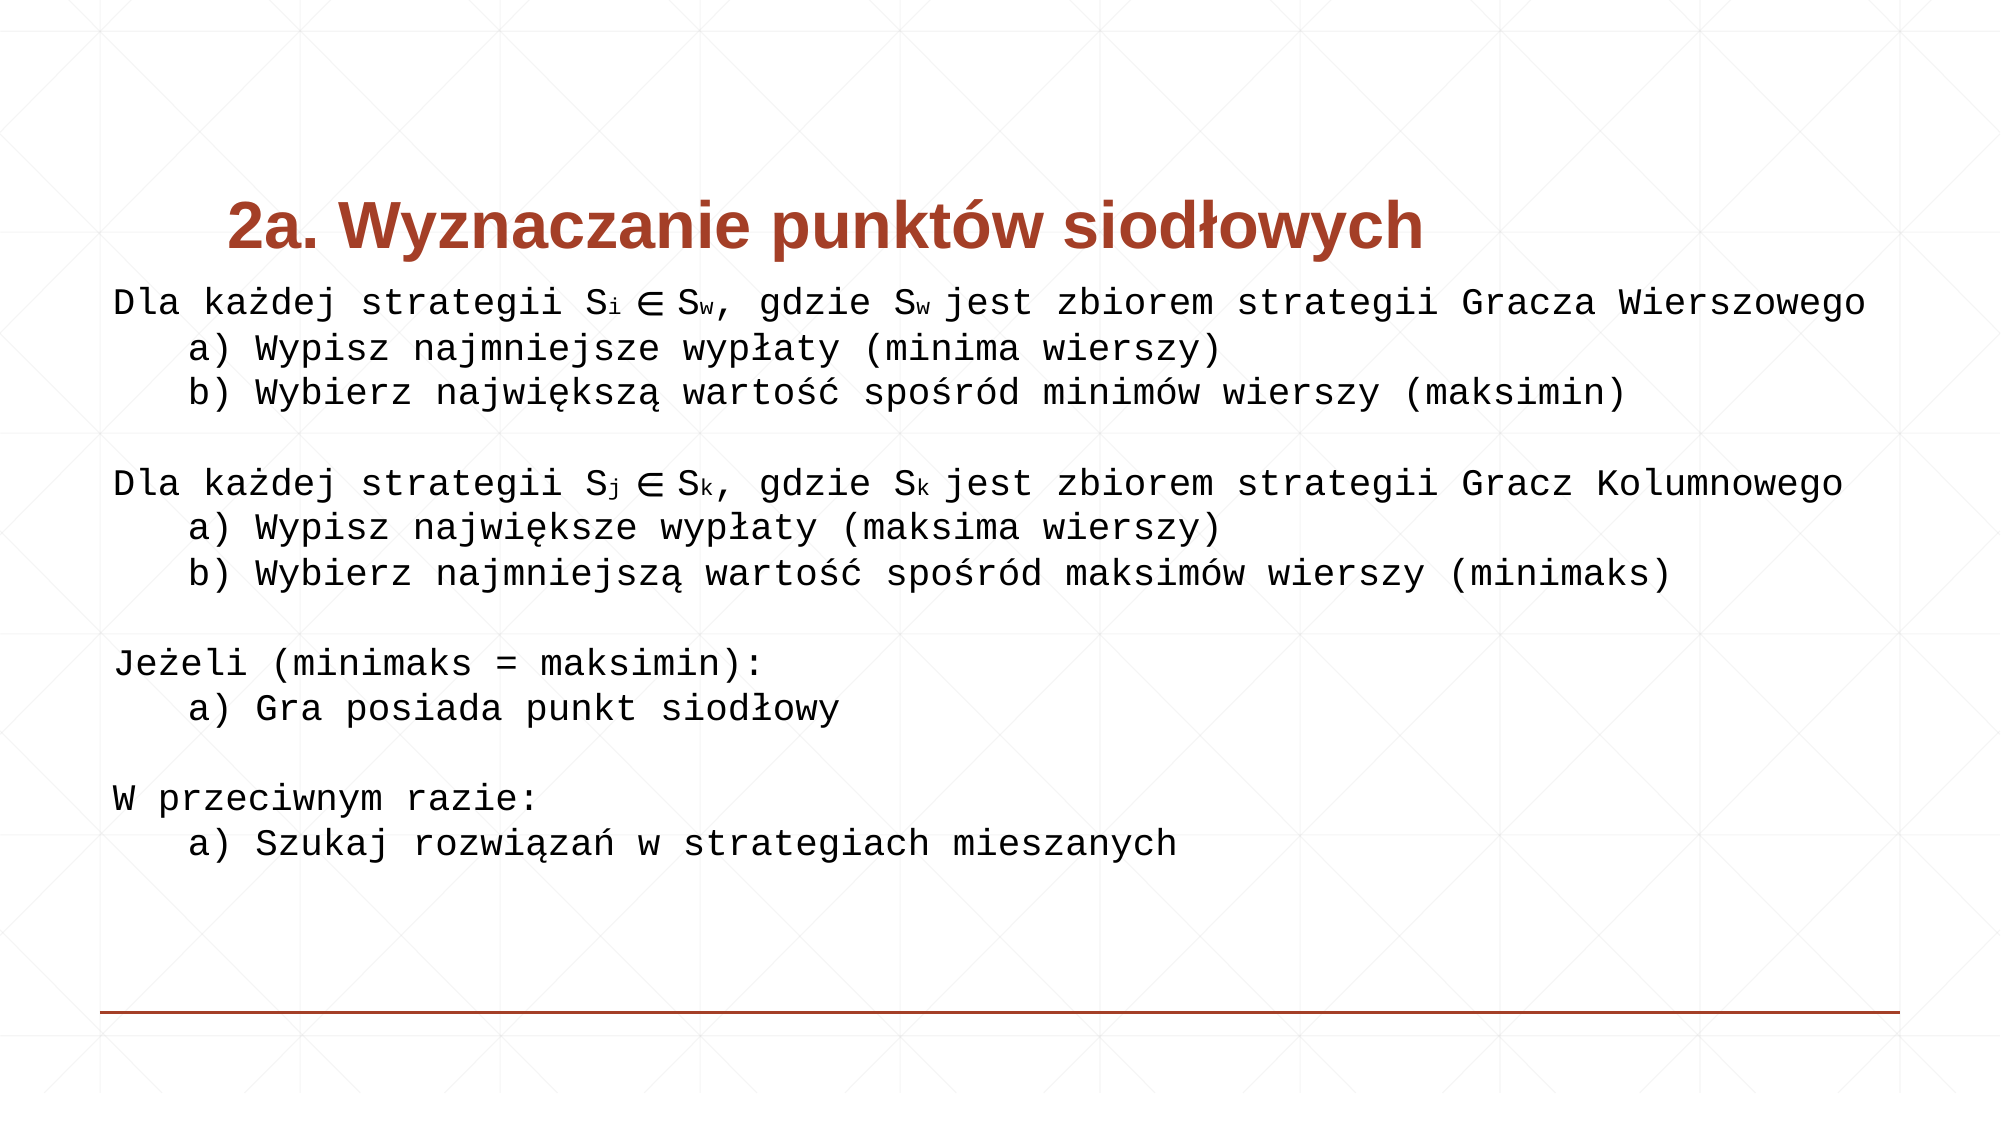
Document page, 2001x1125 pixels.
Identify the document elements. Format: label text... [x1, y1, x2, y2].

text_box Dla każdej strategii Si ∈ Sw, gdzie Sw jest zbiorem strategii Gracza Wierszowego a) Wypisz najmniejsze wypłaty (minima wierszy) b) Wybierz największą wartość spośród minimów wierszy (maksimin) Dla każdej strategii Sj ∈ Sk, gdzie Sk jest zbiorem strategii Gracz Kolumnowego a) Wypisz największe wypłaty (maksima wierszy) b) Wybierz najmniejszą wartość spośród maksimów wierszy (minimaks) Jeżeli (minimaks = maksimin): a) Gra posiada punkt siodłowy W przeciwnym razie: a) Szukaj rozwiązań w strategiach mieszanych [98, 270, 1902, 870]
title 2a. Wyznaczanie punktów siodłowych [212, 82, 1788, 270]
